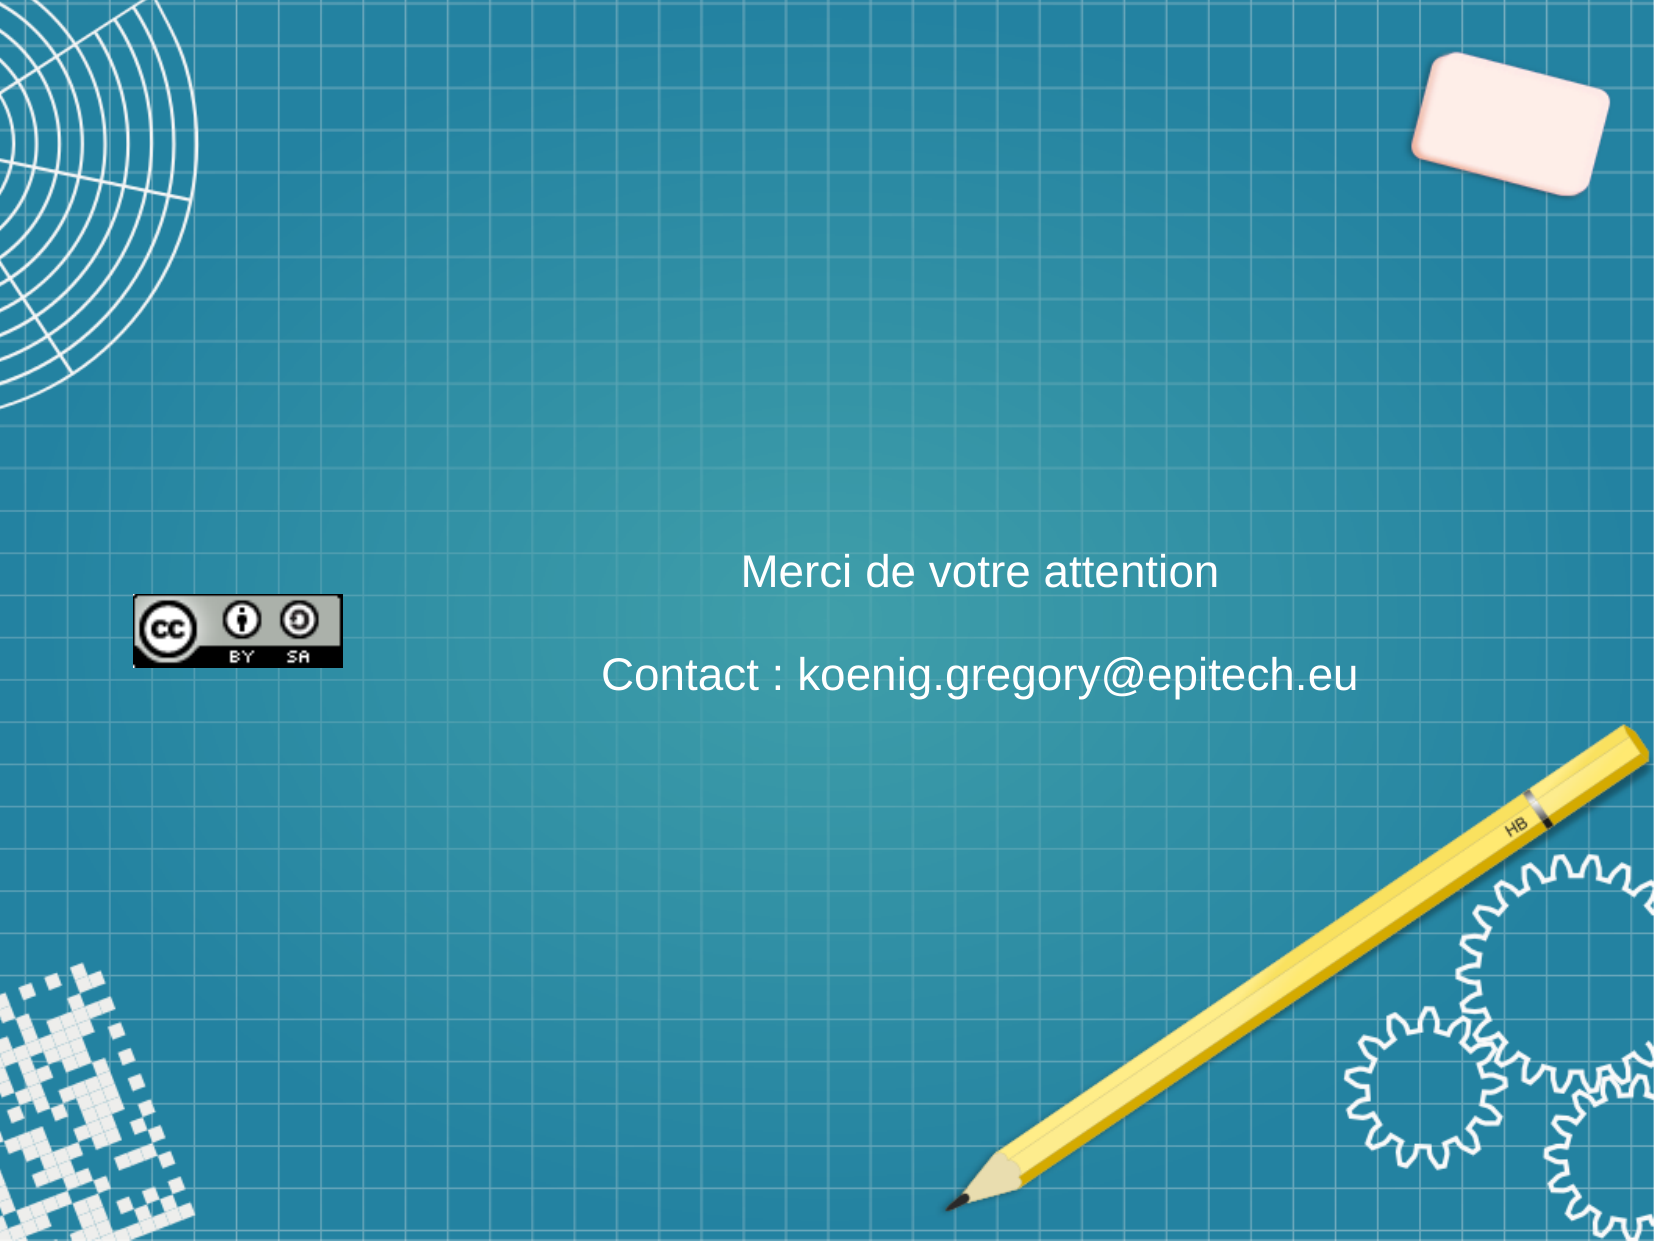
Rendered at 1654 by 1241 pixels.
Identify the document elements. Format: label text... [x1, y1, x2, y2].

title Merci de votre attention Contact : koenig.gregory@epitech.eu [389, 519, 1571, 727]
picture [0, 0, 1654, 1241]
